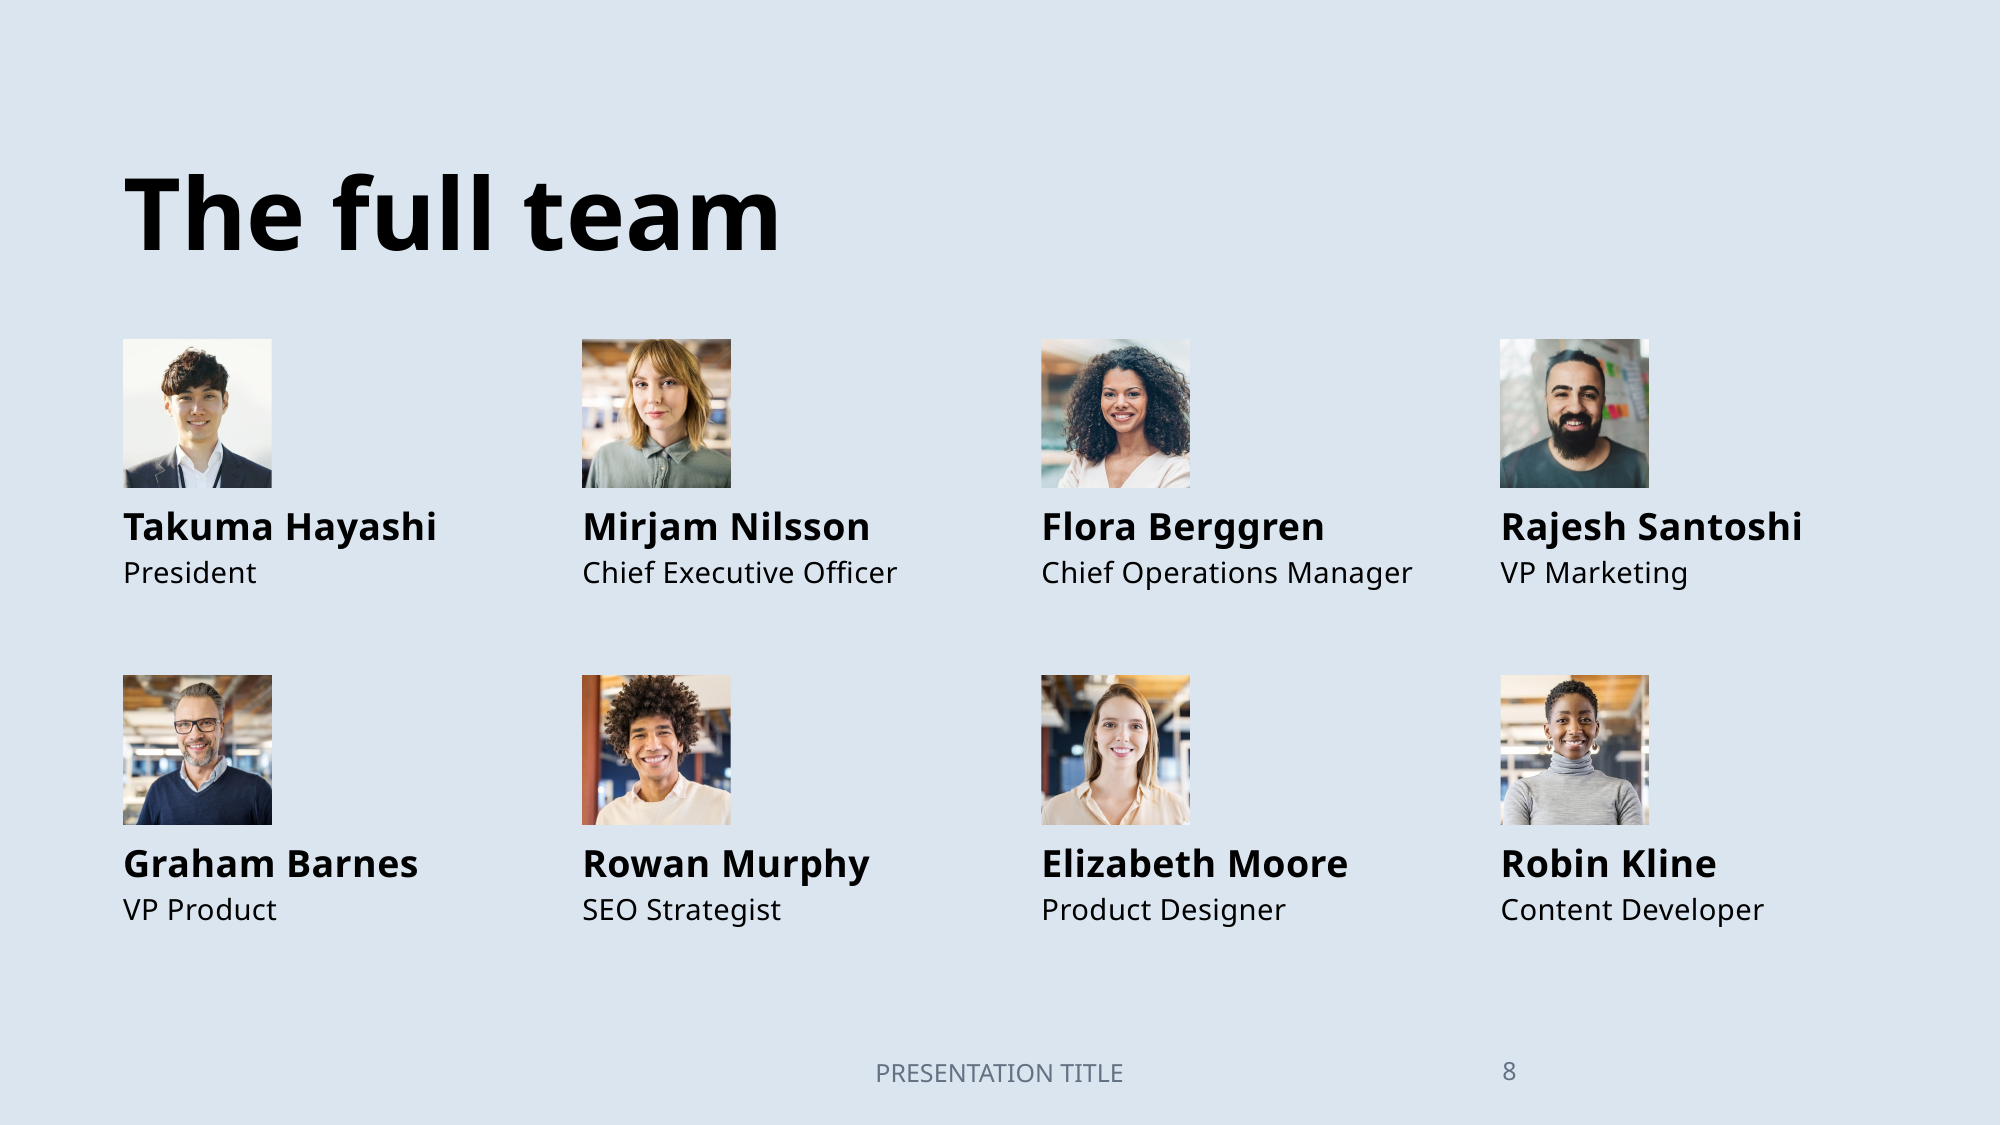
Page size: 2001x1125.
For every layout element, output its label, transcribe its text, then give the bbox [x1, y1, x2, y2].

list Graham Barnes [123, 827, 561, 885]
picture [1041, 339, 1190, 488]
picture [582, 675, 731, 825]
list Elizabeth Moore [1041, 827, 1479, 885]
list President [123, 554, 561, 612]
picture [1041, 675, 1190, 825]
picture [582, 339, 731, 488]
list SEO Strategist [582, 890, 1020, 948]
title The full team [123, 11, 1875, 280]
text_box PRESENTATION TITLE [662, 1042, 1338, 1103]
list Rowan Murphy [582, 827, 1020, 885]
list Rajesh Santoshi [1500, 491, 1938, 549]
picture [123, 339, 272, 488]
text_box 8 [1487, 1042, 1938, 1103]
list Chief Operations Manager [1041, 554, 1479, 612]
picture [123, 675, 272, 825]
list Chief Executive Officer [582, 554, 1020, 612]
list VP Marketing [1500, 554, 1938, 612]
list Mirjam Nilsson [582, 491, 1020, 549]
list Takuma Hayashi [123, 491, 561, 549]
list Content Developer [1500, 890, 1938, 948]
list Flora Berggren [1041, 491, 1479, 549]
list Robin Kline [1500, 827, 1938, 885]
picture [1500, 675, 1649, 825]
picture [1500, 339, 1649, 488]
list VP Product [123, 890, 561, 948]
list Product Designer [1041, 890, 1479, 948]
